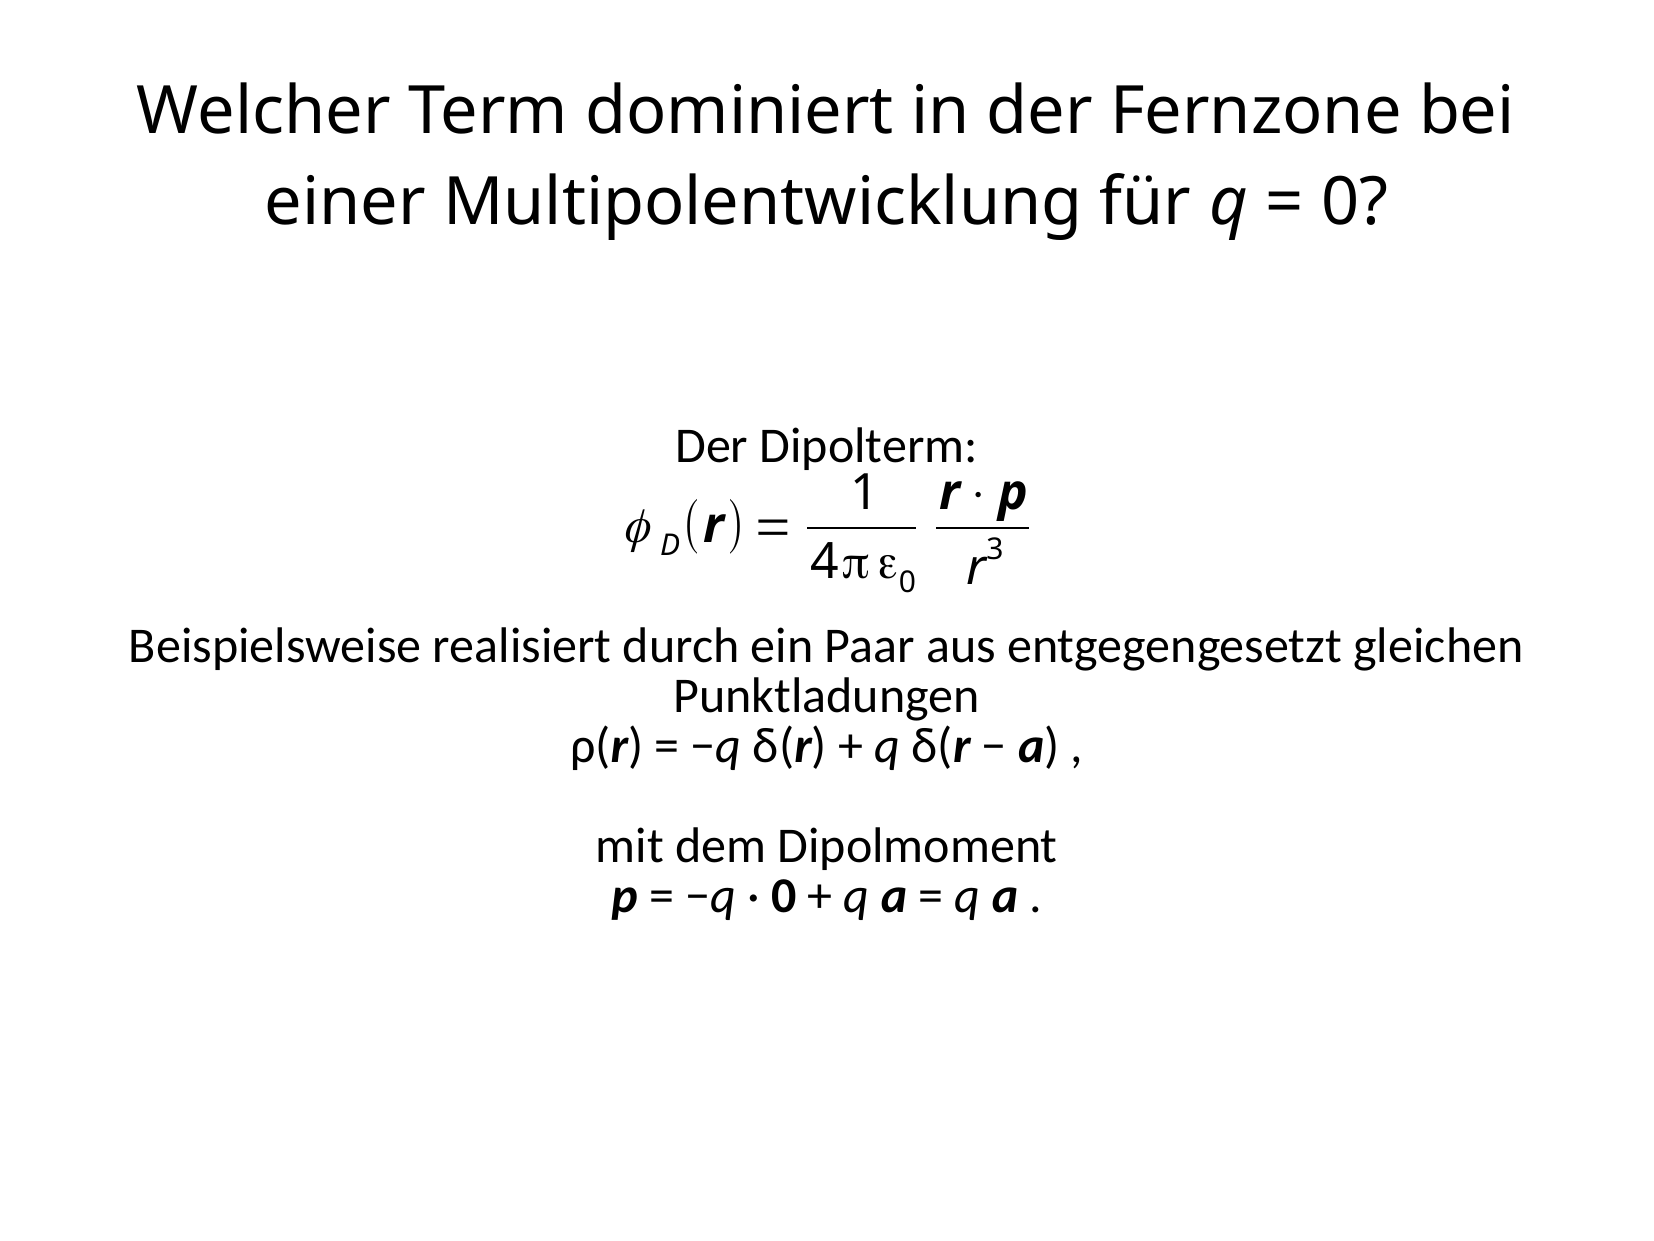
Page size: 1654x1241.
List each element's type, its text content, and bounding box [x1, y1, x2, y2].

subtitle Der Dipolterm: Beispielsweise realisiert durch ein Paar aus entgegengesetzt gleichen Punktladungen ρ(r) = −q δ(r) + q δ(r − a) , mit dem Dipolmoment p = −q · 0 + q a = q a . [82, 290, 1571, 1010]
title Welcher Term dominiert in der Fernzone bei einer Multipolentwicklung für q = 0? [82, 49, 1571, 257]
chart [616, 462, 1038, 601]
